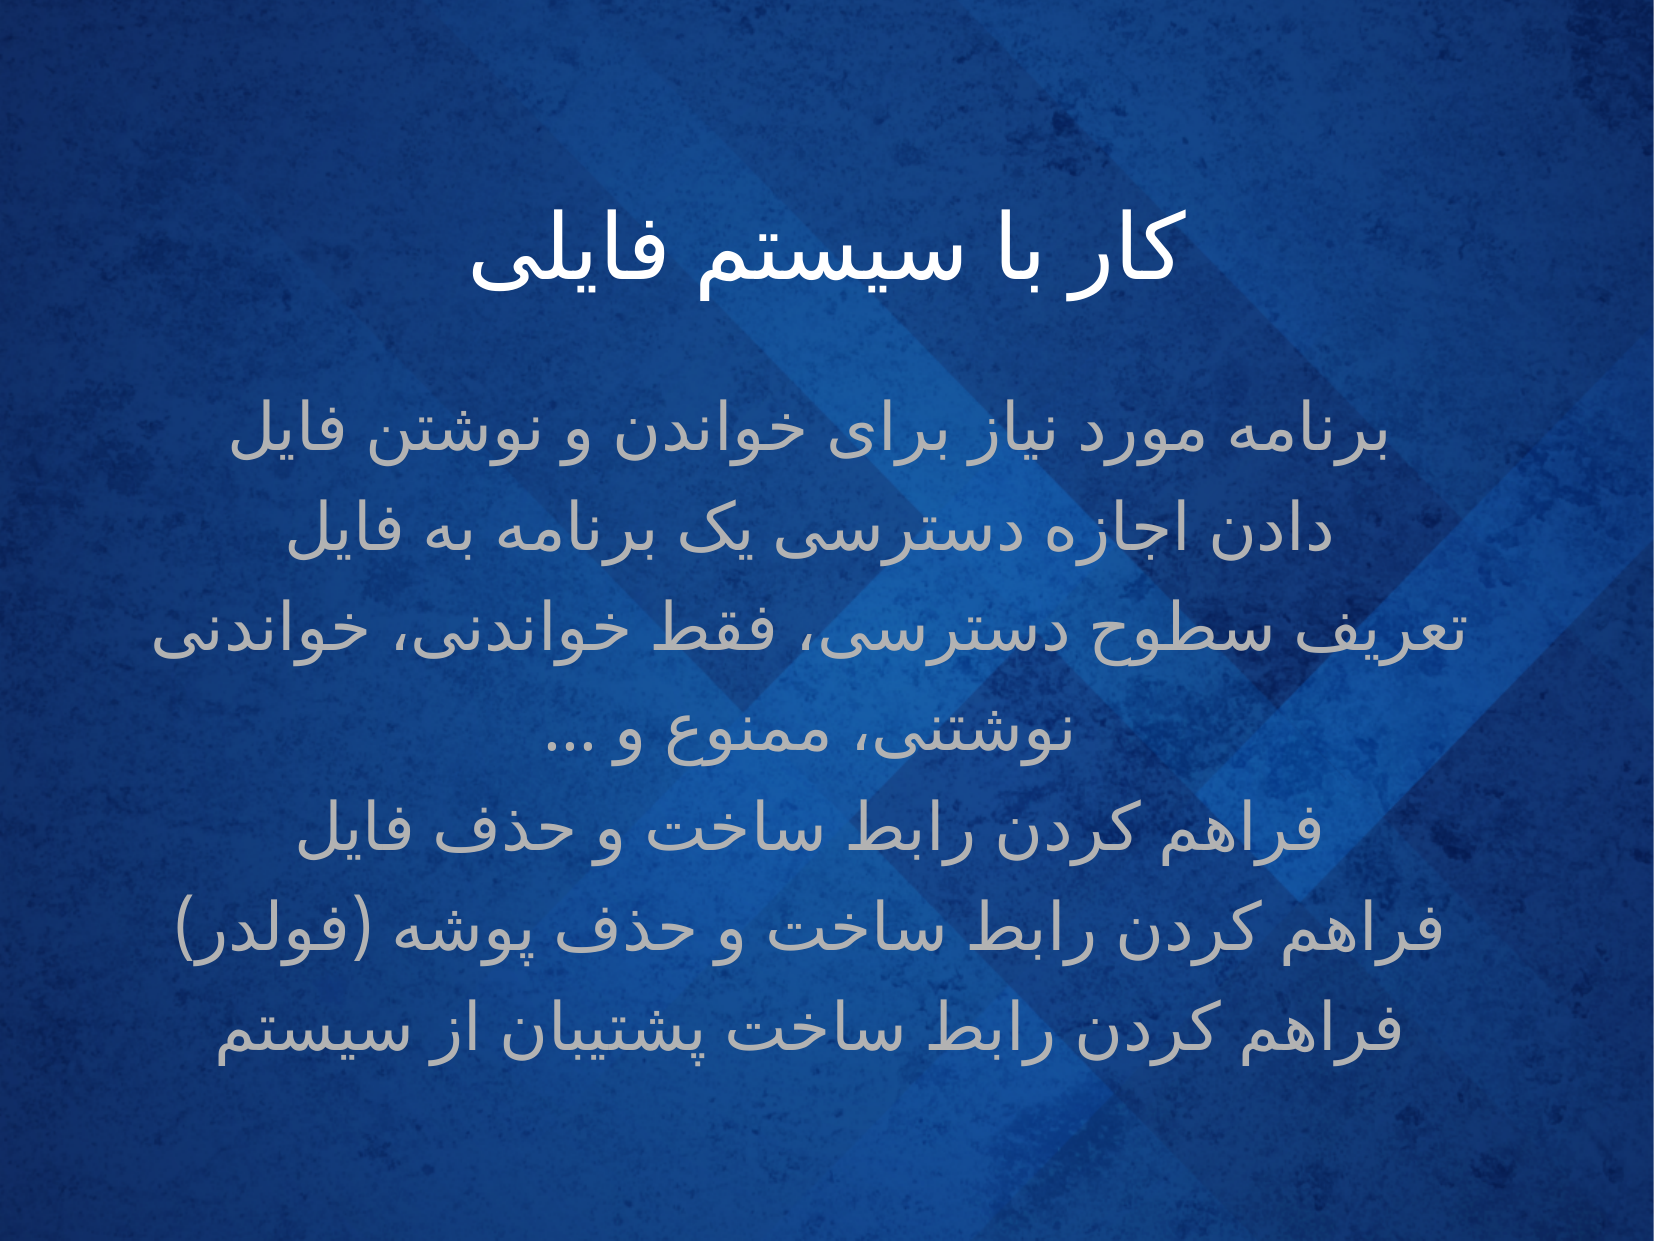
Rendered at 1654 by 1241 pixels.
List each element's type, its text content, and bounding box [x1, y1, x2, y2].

title کار با سیستم فایلی [82, 153, 1571, 361]
picture [0, 0, 1654, 1241]
subtitle برنامه مورد نیاز برای خواندن و نوشتن فایل دادن اجازه دسترسی یک برنامه به فایل تعریف سطوح دسترسی، فقط خواندنی، خواندنی نوشتنی، ممنوع و ... فراهم کردن رابط ساخت و حذف فایل فراهم کردن رابط ساخت و حذف پوشه (فولدر) فراهم کردن رابط ساخت پشتیبان از سیستم [82, 377, 1538, 1157]
